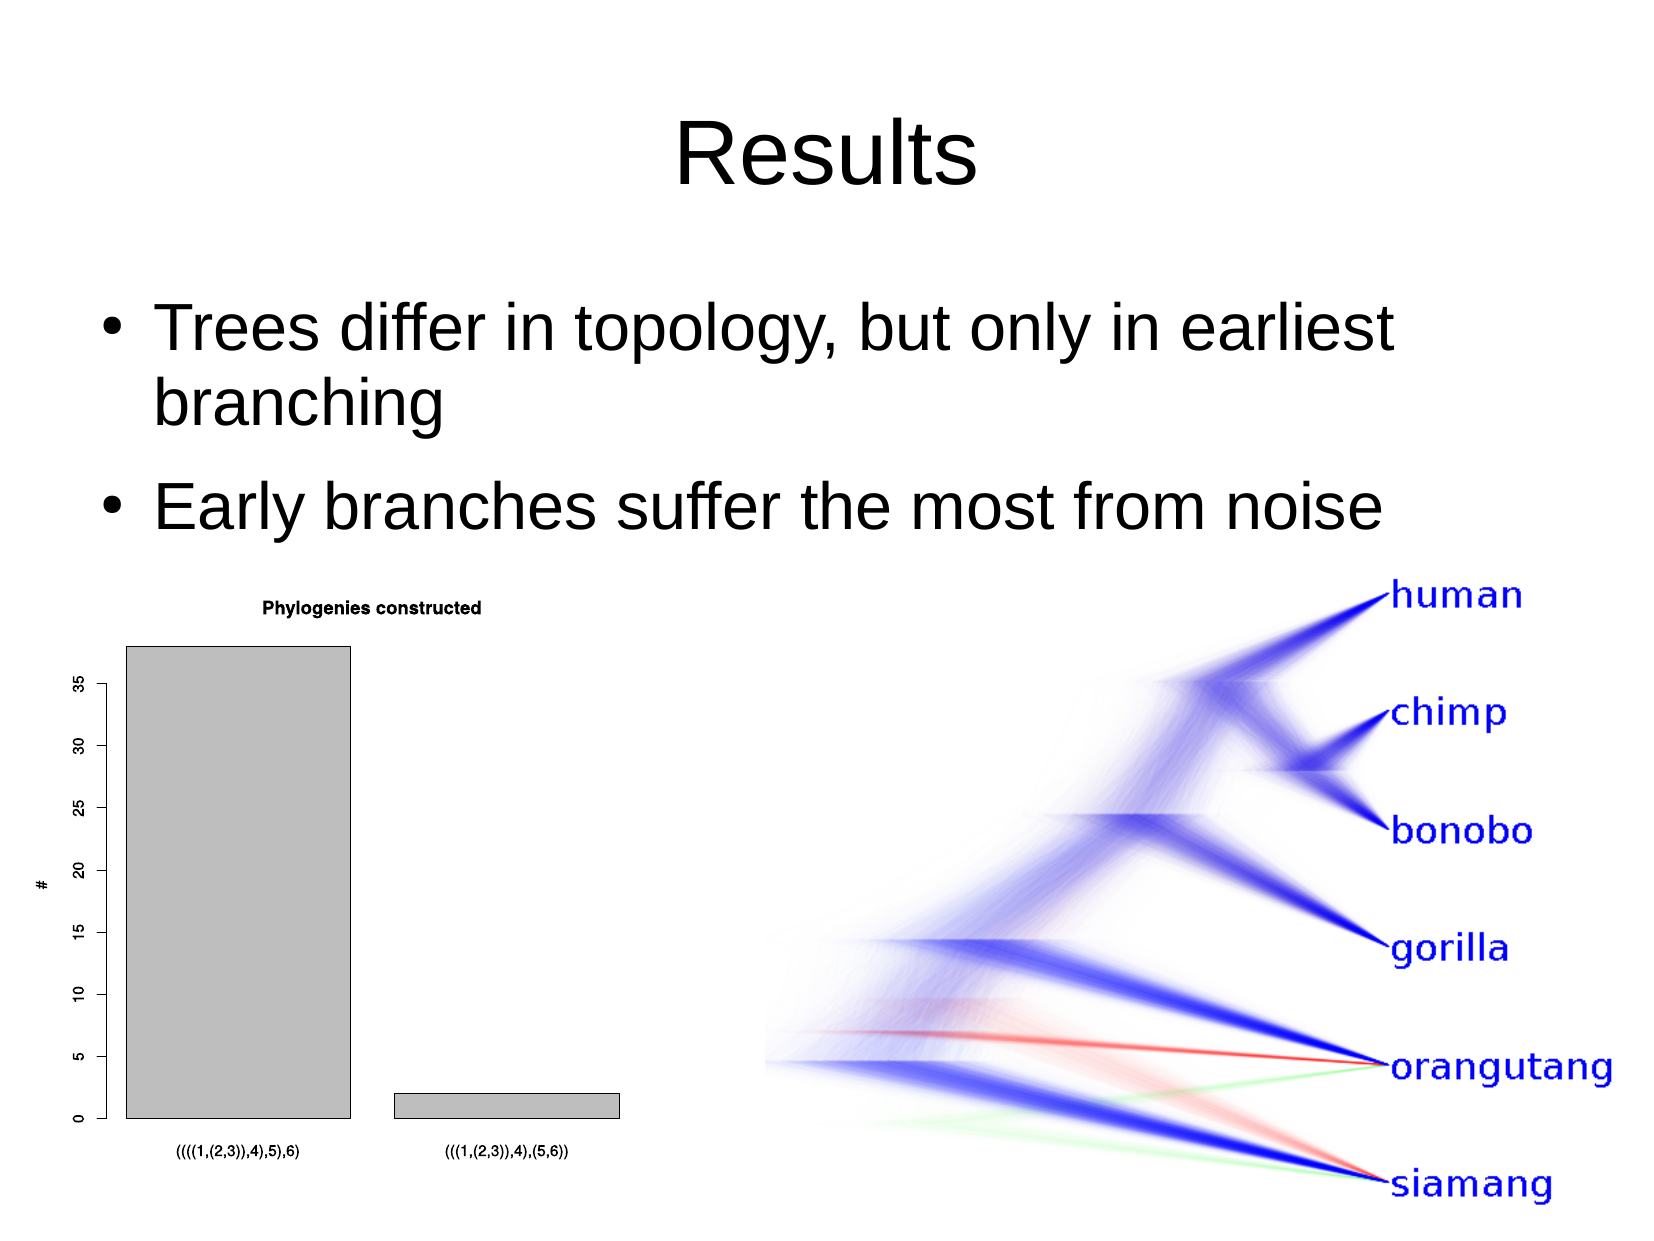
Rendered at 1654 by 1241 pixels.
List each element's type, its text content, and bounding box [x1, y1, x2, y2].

title Results [82, 49, 1571, 257]
list Trees differ in topology, but only in earliest branching Early branches suffer the most from noise [82, 290, 1571, 1010]
picture [765, 571, 1621, 1209]
picture [30, 570, 679, 1219]
